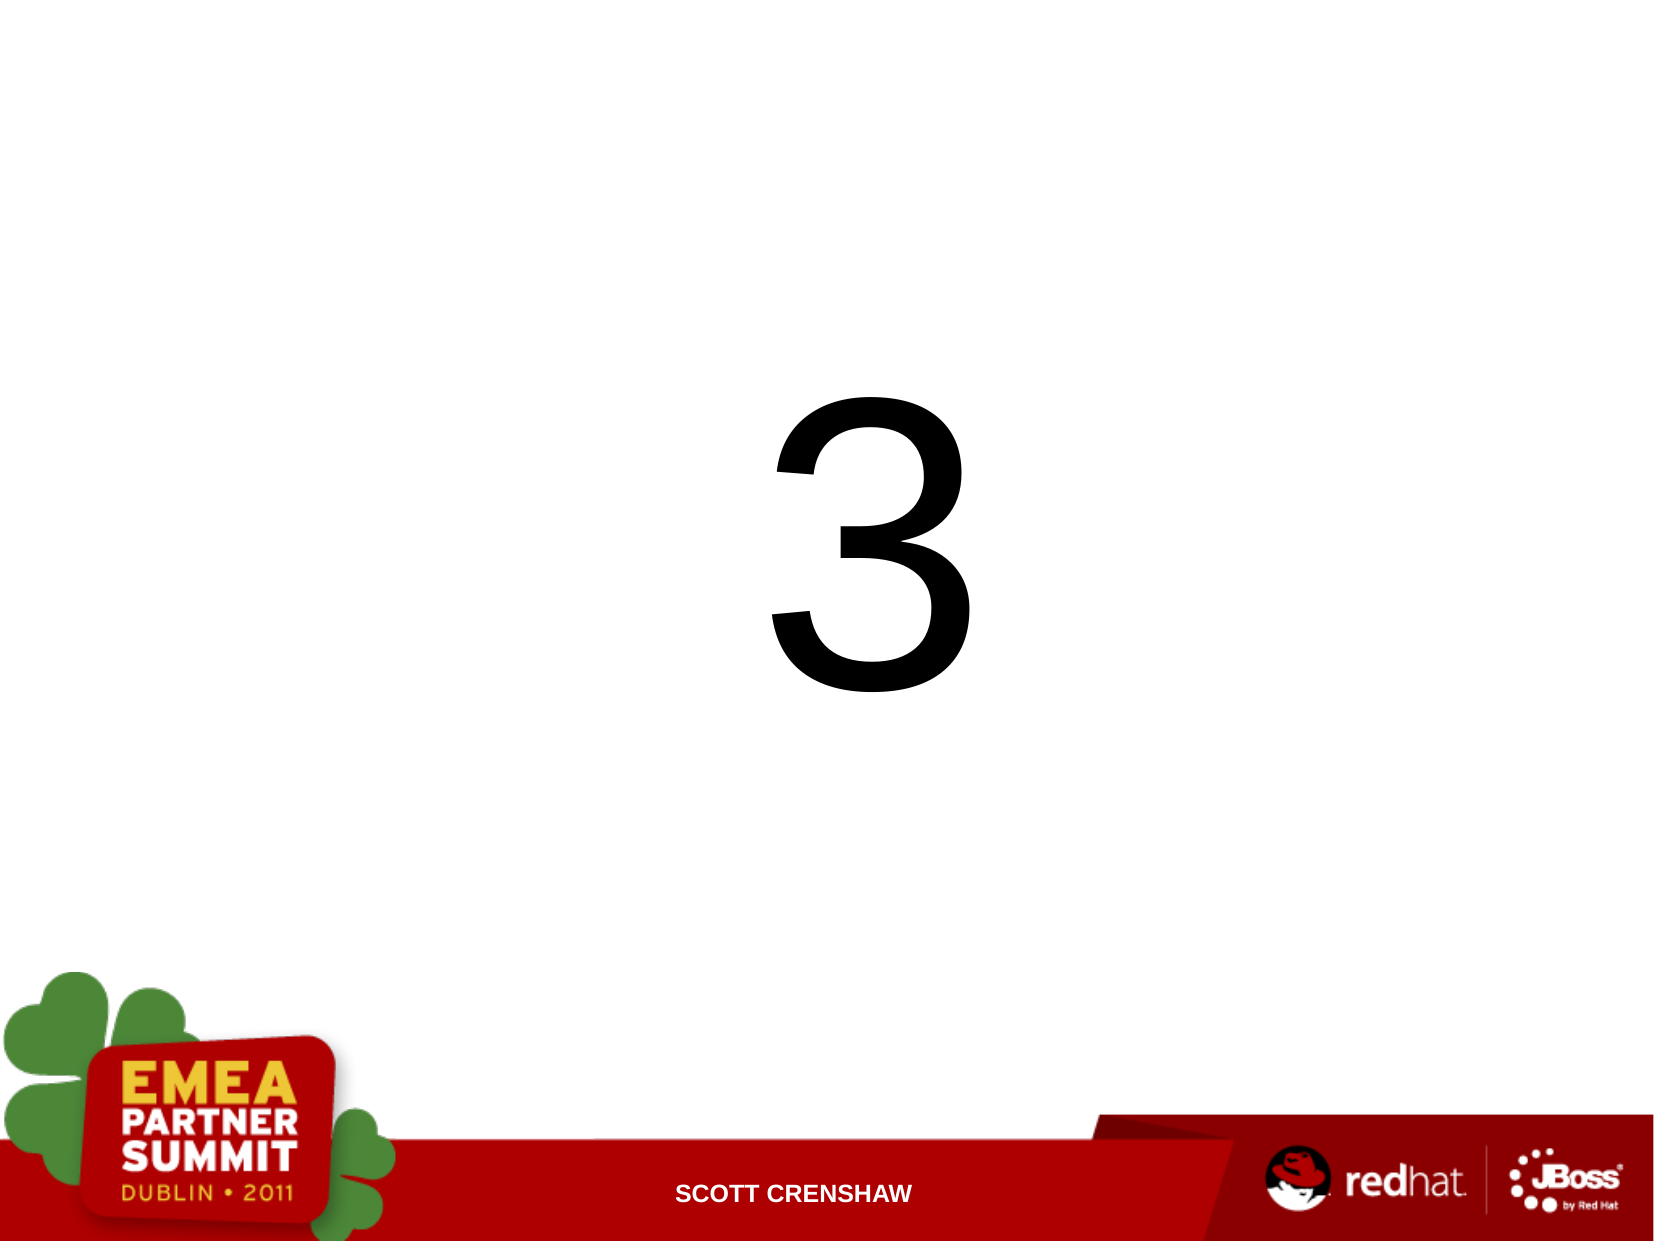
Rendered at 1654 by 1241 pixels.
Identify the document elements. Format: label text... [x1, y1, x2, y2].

text_box 3 [334, 304, 1411, 785]
picture [0, 972, 1654, 1241]
